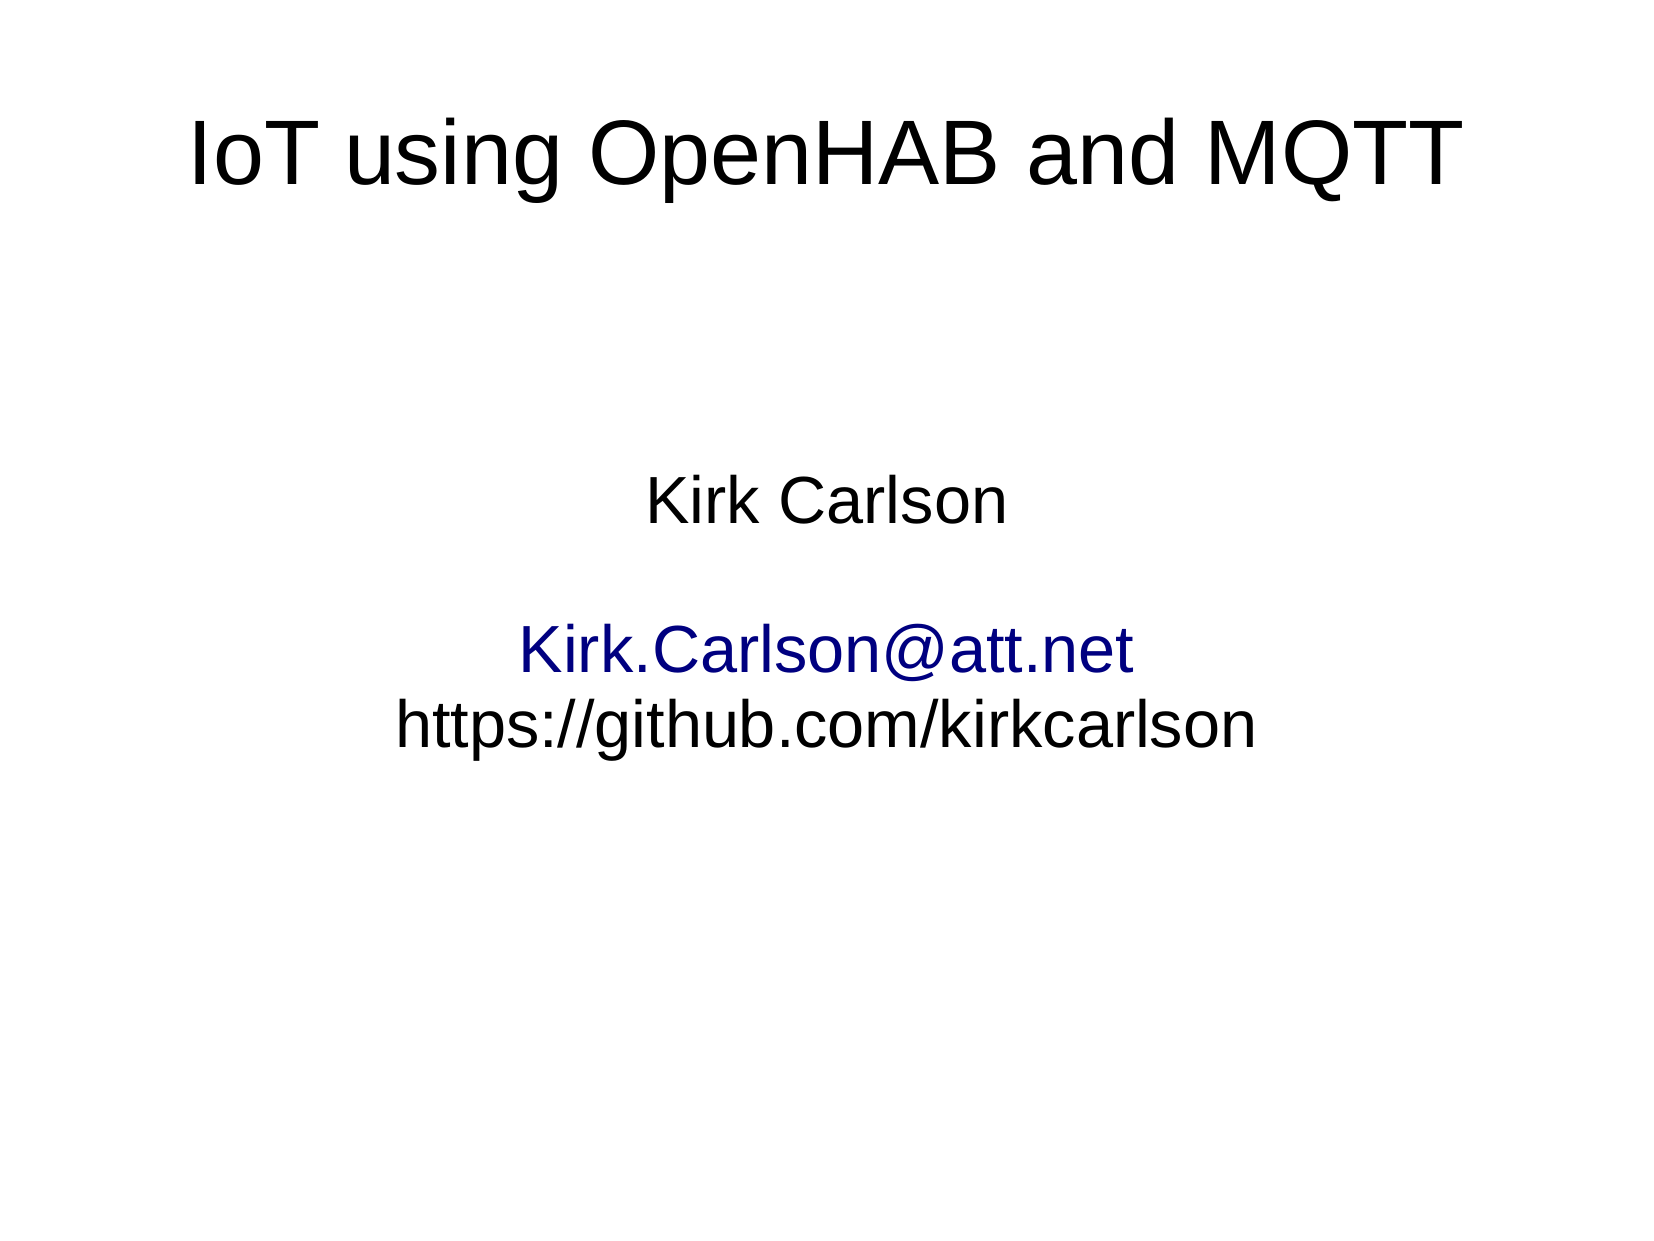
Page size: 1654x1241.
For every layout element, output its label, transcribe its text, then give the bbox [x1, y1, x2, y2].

title IoT using OpenHAB and MQTT [82, 49, 1571, 257]
subtitle Kirk Carlson Kirk.Carlson@att.net https://github.com/kirkcarlson [82, 290, 1571, 1010]
